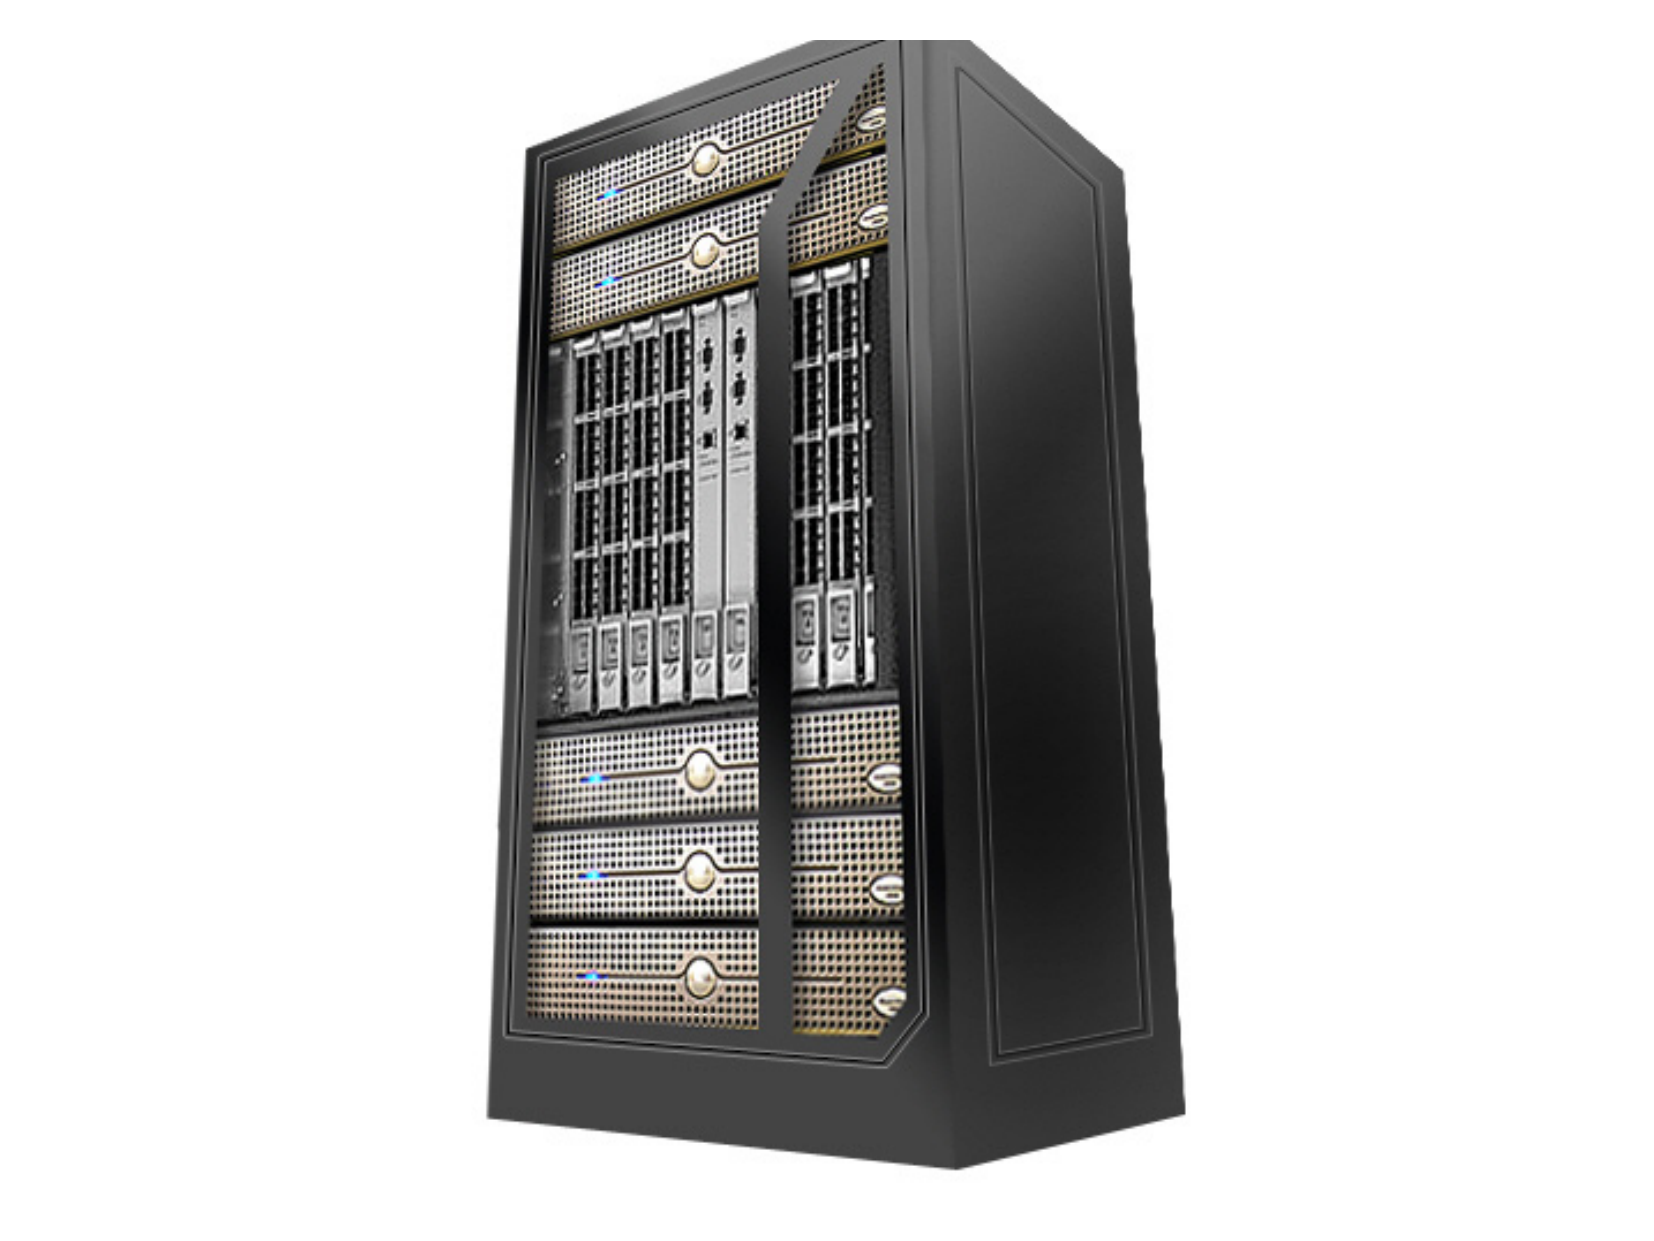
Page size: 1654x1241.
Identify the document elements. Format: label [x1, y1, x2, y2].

picture [471, 40, 1239, 1241]
